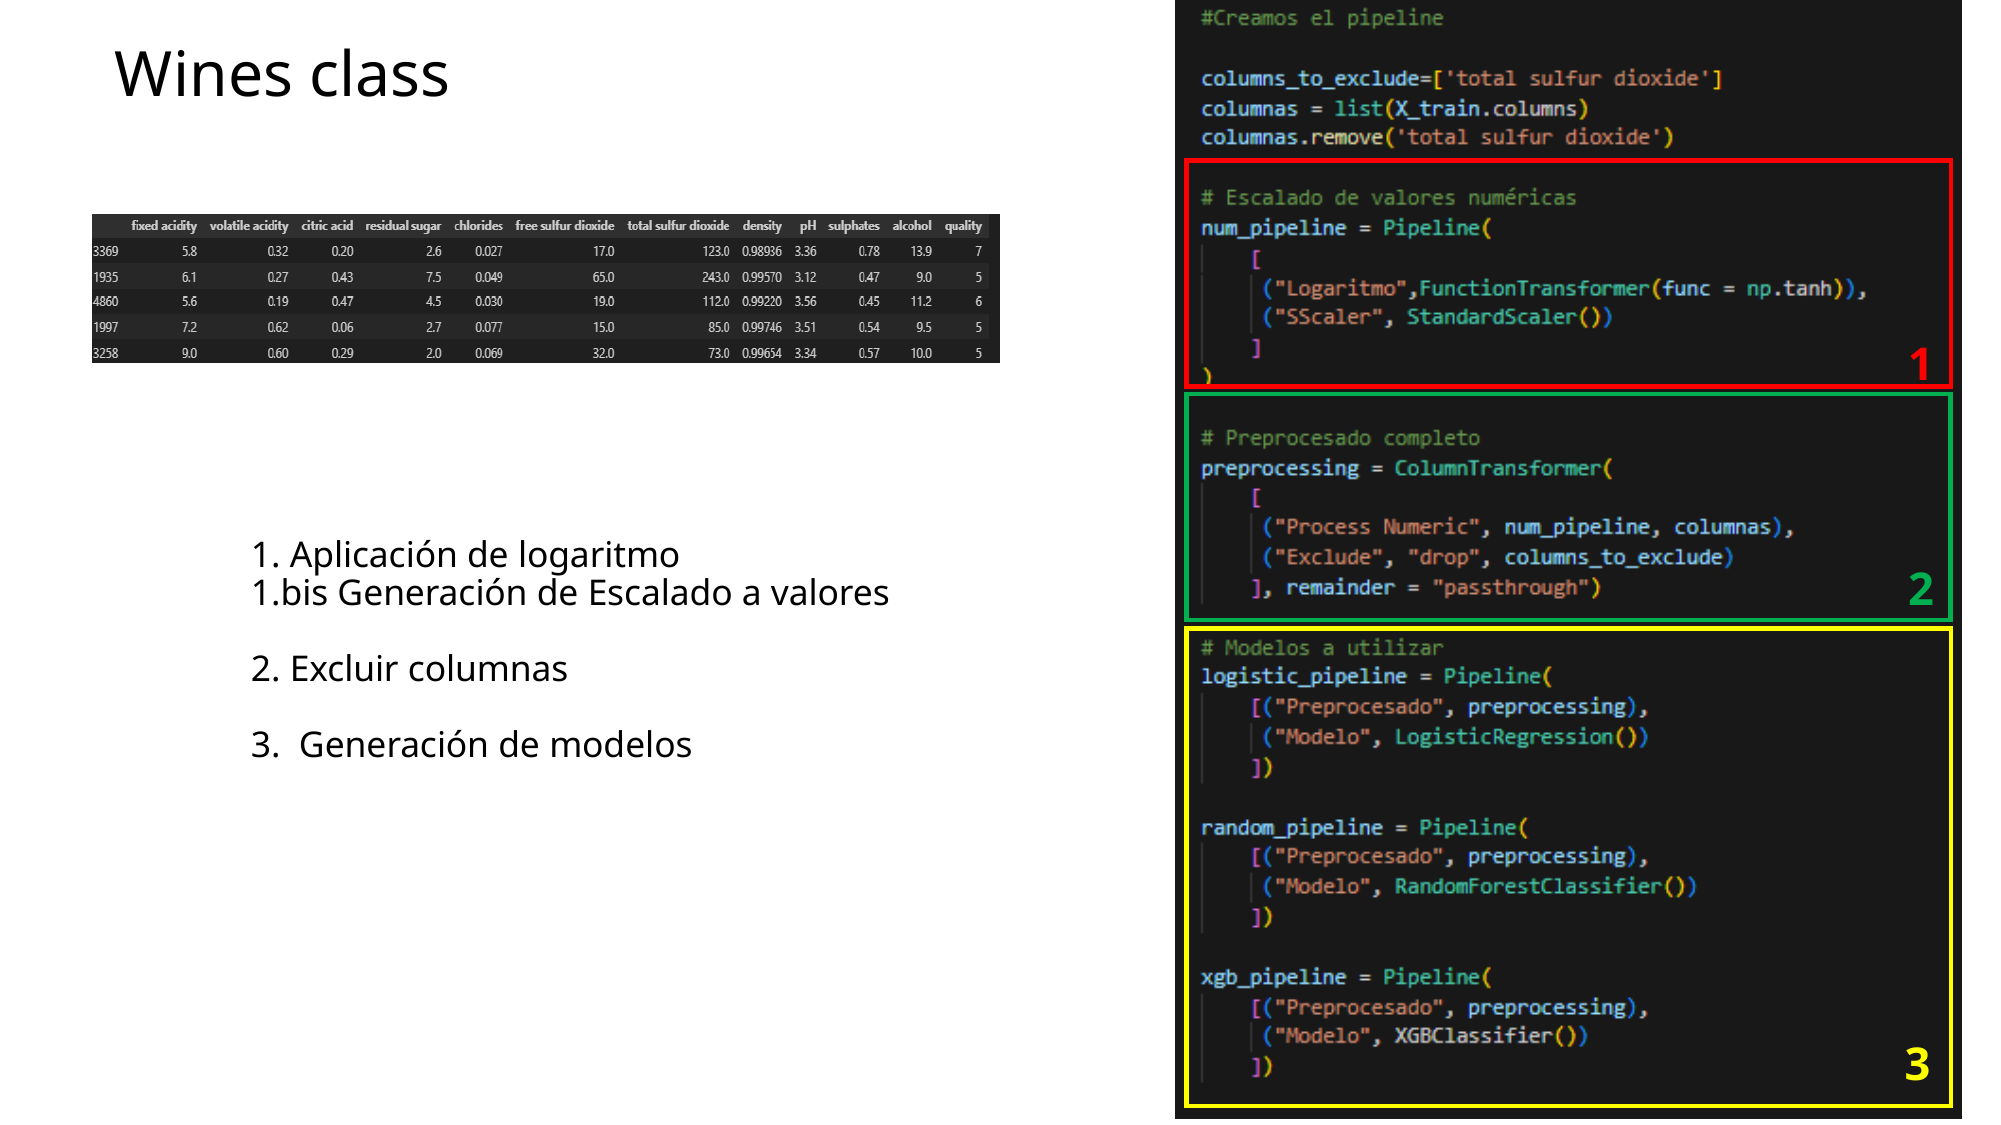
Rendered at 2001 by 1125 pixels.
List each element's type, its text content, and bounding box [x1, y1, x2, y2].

text_box 1 [1889, 396, 1948, 400]
picture [92, 214, 1000, 363]
title Wines class [100, 30, 862, 122]
text_box 2 [1890, 550, 1952, 625]
title 1. Aplicación de logaritmo 1.bis Generación de Escalado a valores 2. Excluir columnas 3. Generación de modelos [235, 434, 1053, 872]
text_box 1 [1889, 326, 1951, 392]
picture [1175, 0, 1962, 1119]
text_box 3 [1886, 1025, 1948, 1100]
